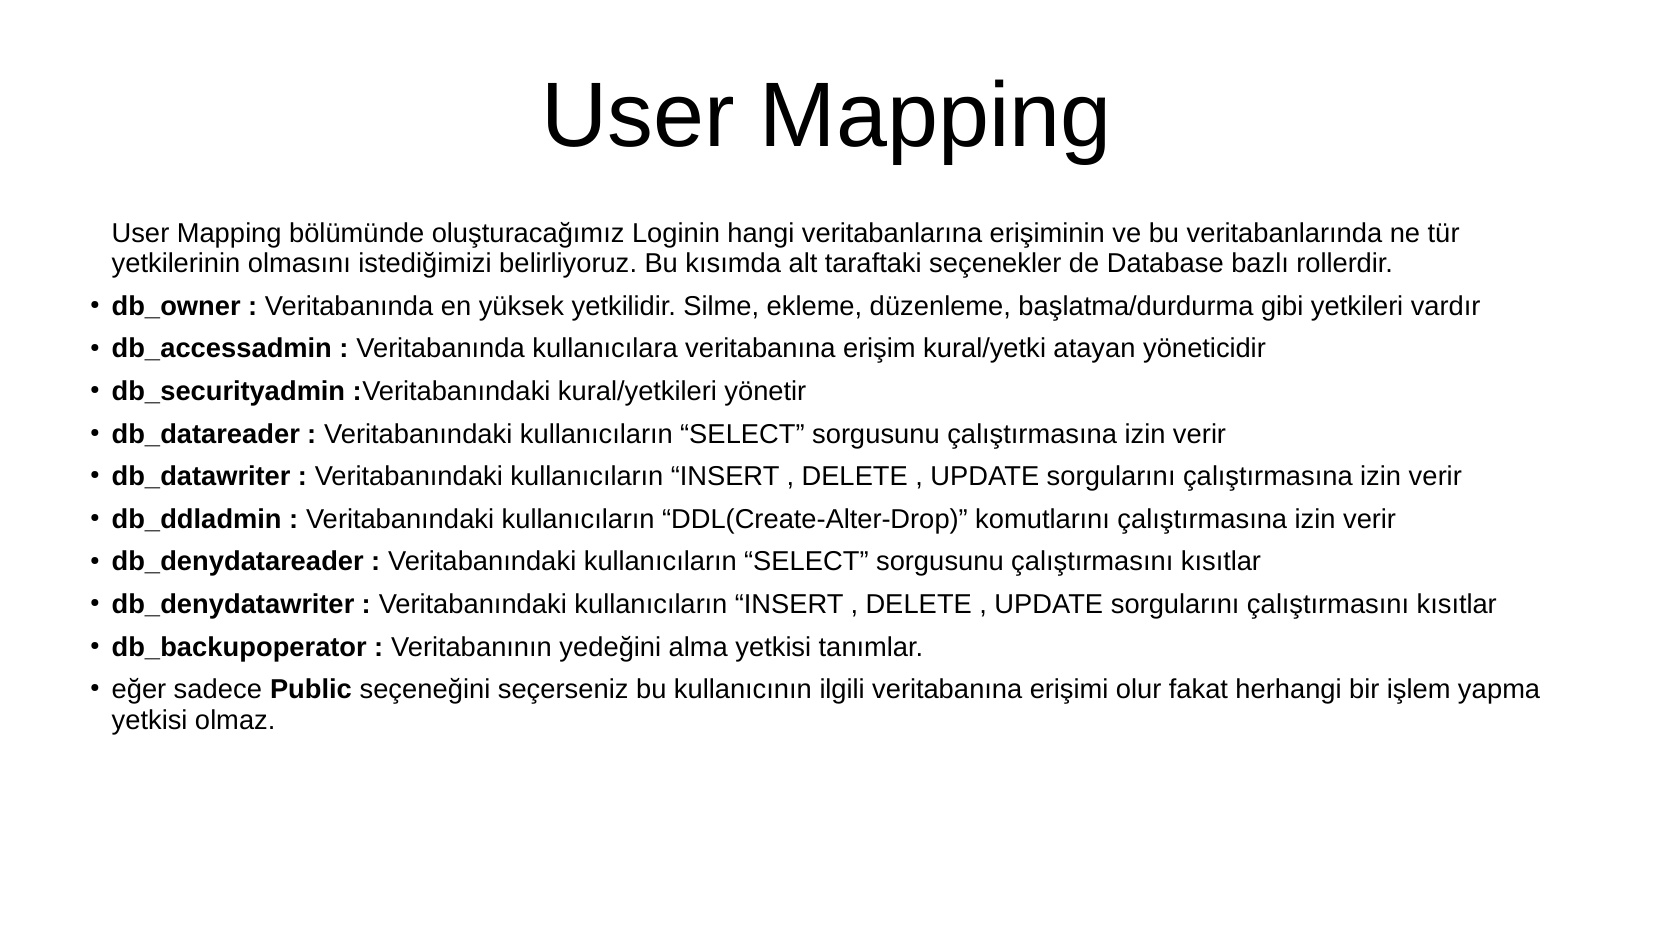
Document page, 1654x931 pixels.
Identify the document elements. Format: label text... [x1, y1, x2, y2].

title User Mapping [82, 37, 1571, 193]
list User Mapping bölümünde oluşturacağımız Loginin hangi veritabanlarına erişiminin ve bu veritabanlarında ne tür yetkilerinin olmasını istediğimizi belirliyoruz. Bu kısımda alt taraftaki seçenekler de Database bazlı rollerdir. db_owner : Veritabanında en yüksek yetkilidir. Silme, ekleme, düzenleme, başlatma/durdurma gibi yetkileri vardır db_accessadmin : Veritabanında kullanıcılara veritabanına erişim kural/yetki atayan yöneticidir db_securityadmin :Veritabanındaki kural/yetkileri yönetir db_datareader : Veritabanındaki kullanıcıların “SELECT” sorgusunu çalıştırmasına izin verir db_datawriter : Veritabanındaki kullanıcıların “INSERT , DELETE , UPDATE sorgularını çalıştırmasına izin verir db_ddladmin : Veritabanındaki kullanıcıların “DDL(Create-Alter-Drop)” komutlarını çalıştırmasına izin verir db_denydatareader : Veritabanındaki kullanıcıların “SELECT” sorgusunu çalıştırmasını kısıtlar db_denydatawriter : Veritabanındaki kullanıcıların “INSERT , DELETE , UPDATE sorgularını çalıştırmasını kısıtlar db_backupoperator : Veritabanının yedeğini alma yetkisi tanımlar. eğer sadece Public seçeneğini seçerseniz bu kullanıcının ilgili veritabanına erişimi olur fakat herhangi bir işlem yapma yetkisi olmaz. [82, 217, 1571, 758]
